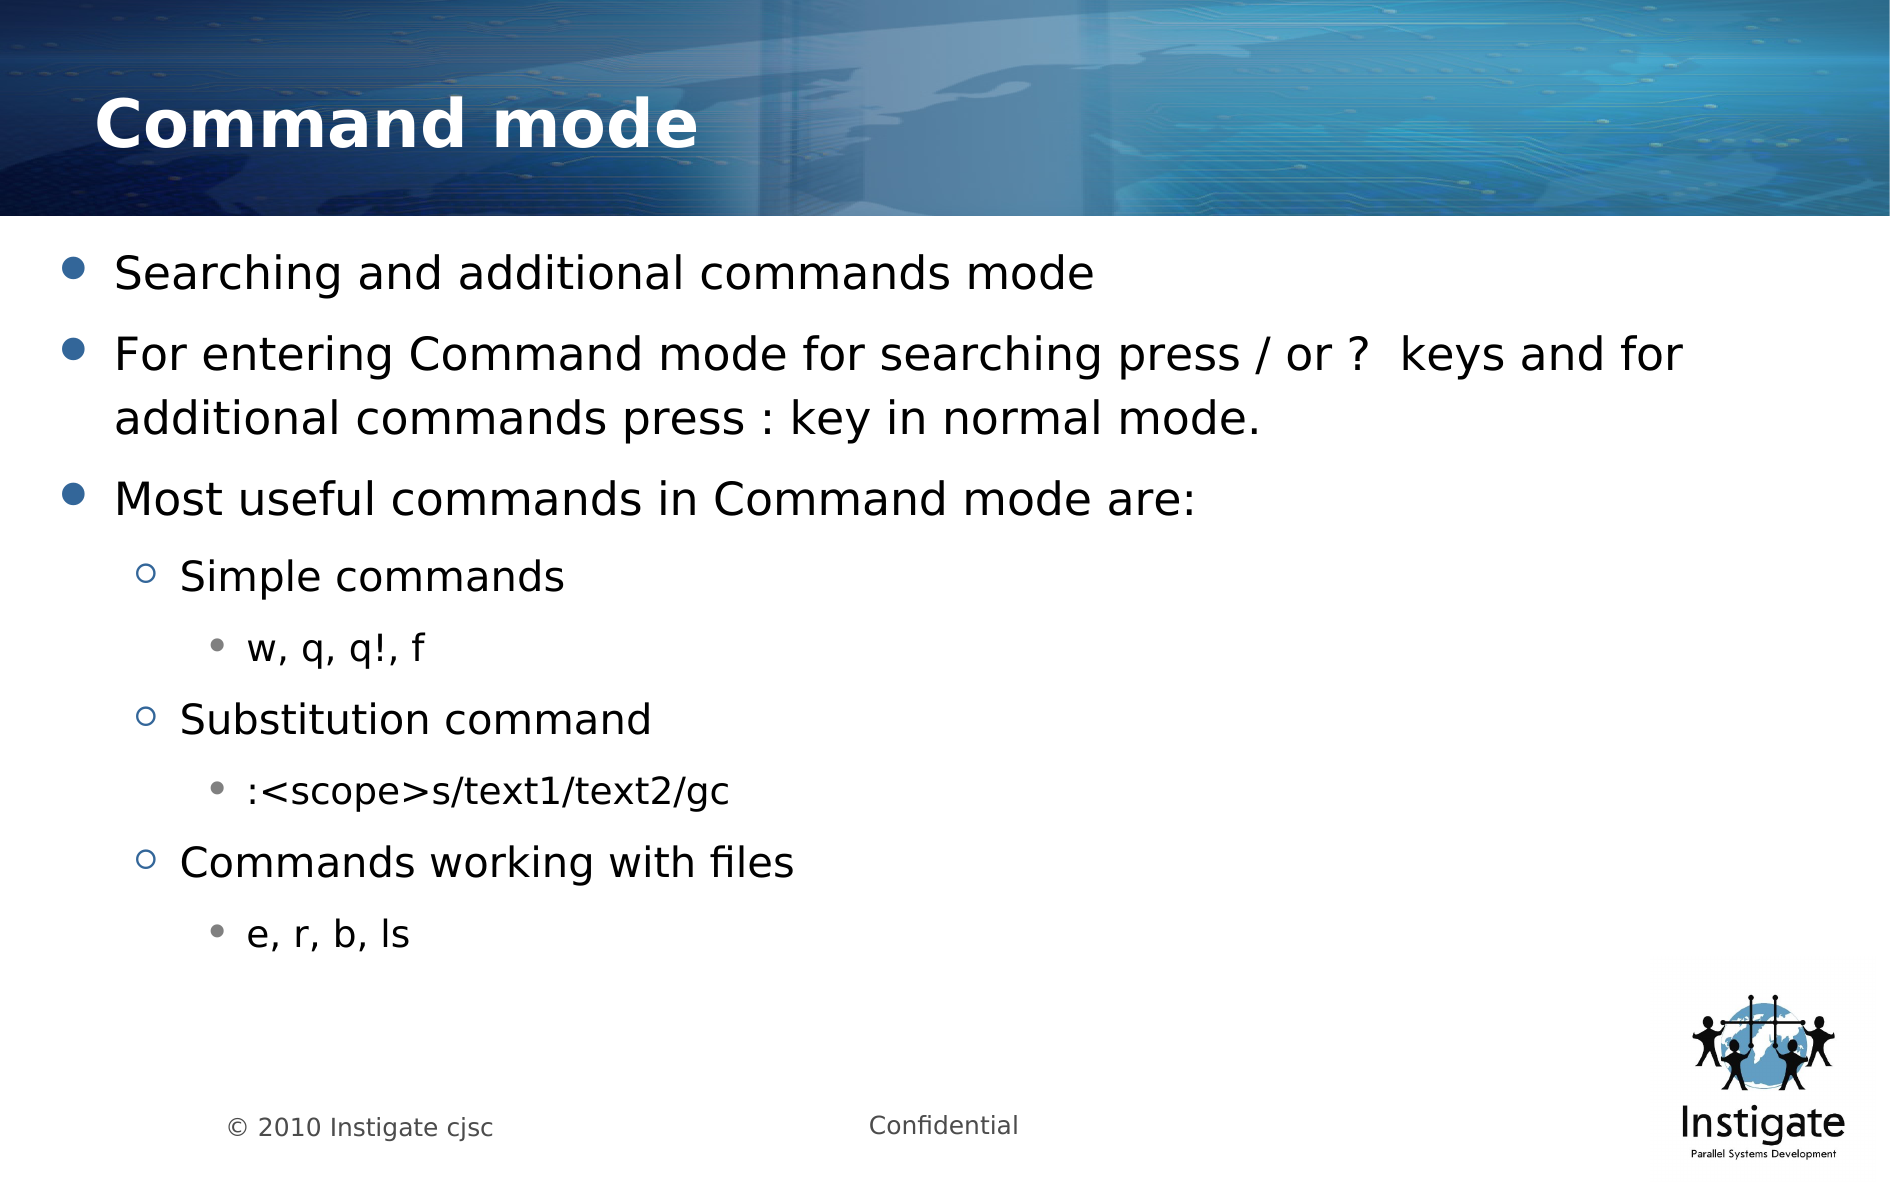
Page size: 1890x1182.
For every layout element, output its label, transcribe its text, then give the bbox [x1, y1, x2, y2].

picture [0, 0, 1890, 216]
picture [1650, 956, 1876, 1182]
list Searching and additional commands mode For entering Command mode for searching press / or ? keys and for additional commands press : key in normal mode. Most useful commands in Command mode are: Simple commands w, q, q!, f Substitution command :<scope>s/text1/text2/gc Commands working with files e, r, b, ls [59, 236, 1831, 1001]
title Command mode [94, 54, 1793, 210]
